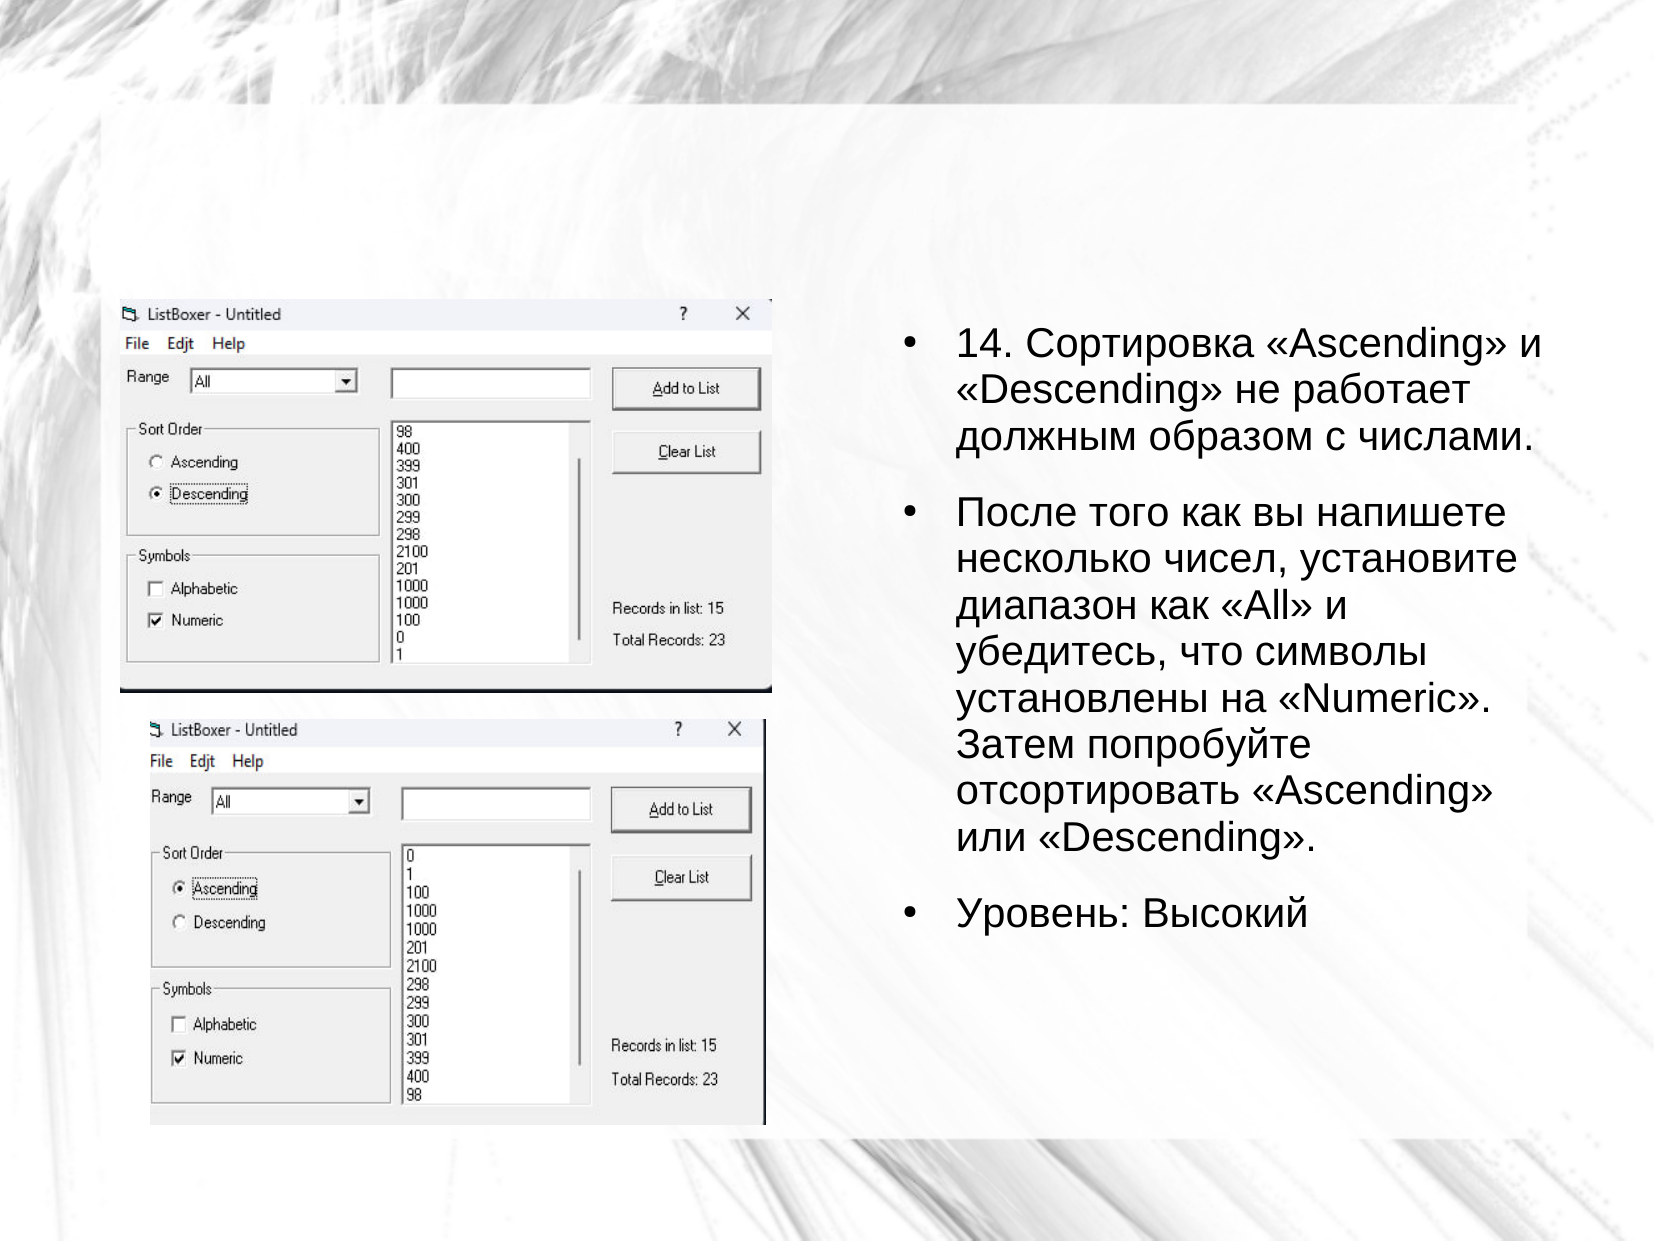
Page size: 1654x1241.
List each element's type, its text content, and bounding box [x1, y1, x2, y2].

picture [0, 0, 1654, 1241]
list 14. Сортировка «Ascending» и «Descending» не работает должным образом с числами. После того как вы напишете несколько чисел, установите диапазон как «All» и убедитесь, что символы установлены на «Numeric». Затем попробуйте отсортировать «Ascending» или «Descending». Уровень: Высокий [885, 319, 1571, 1024]
